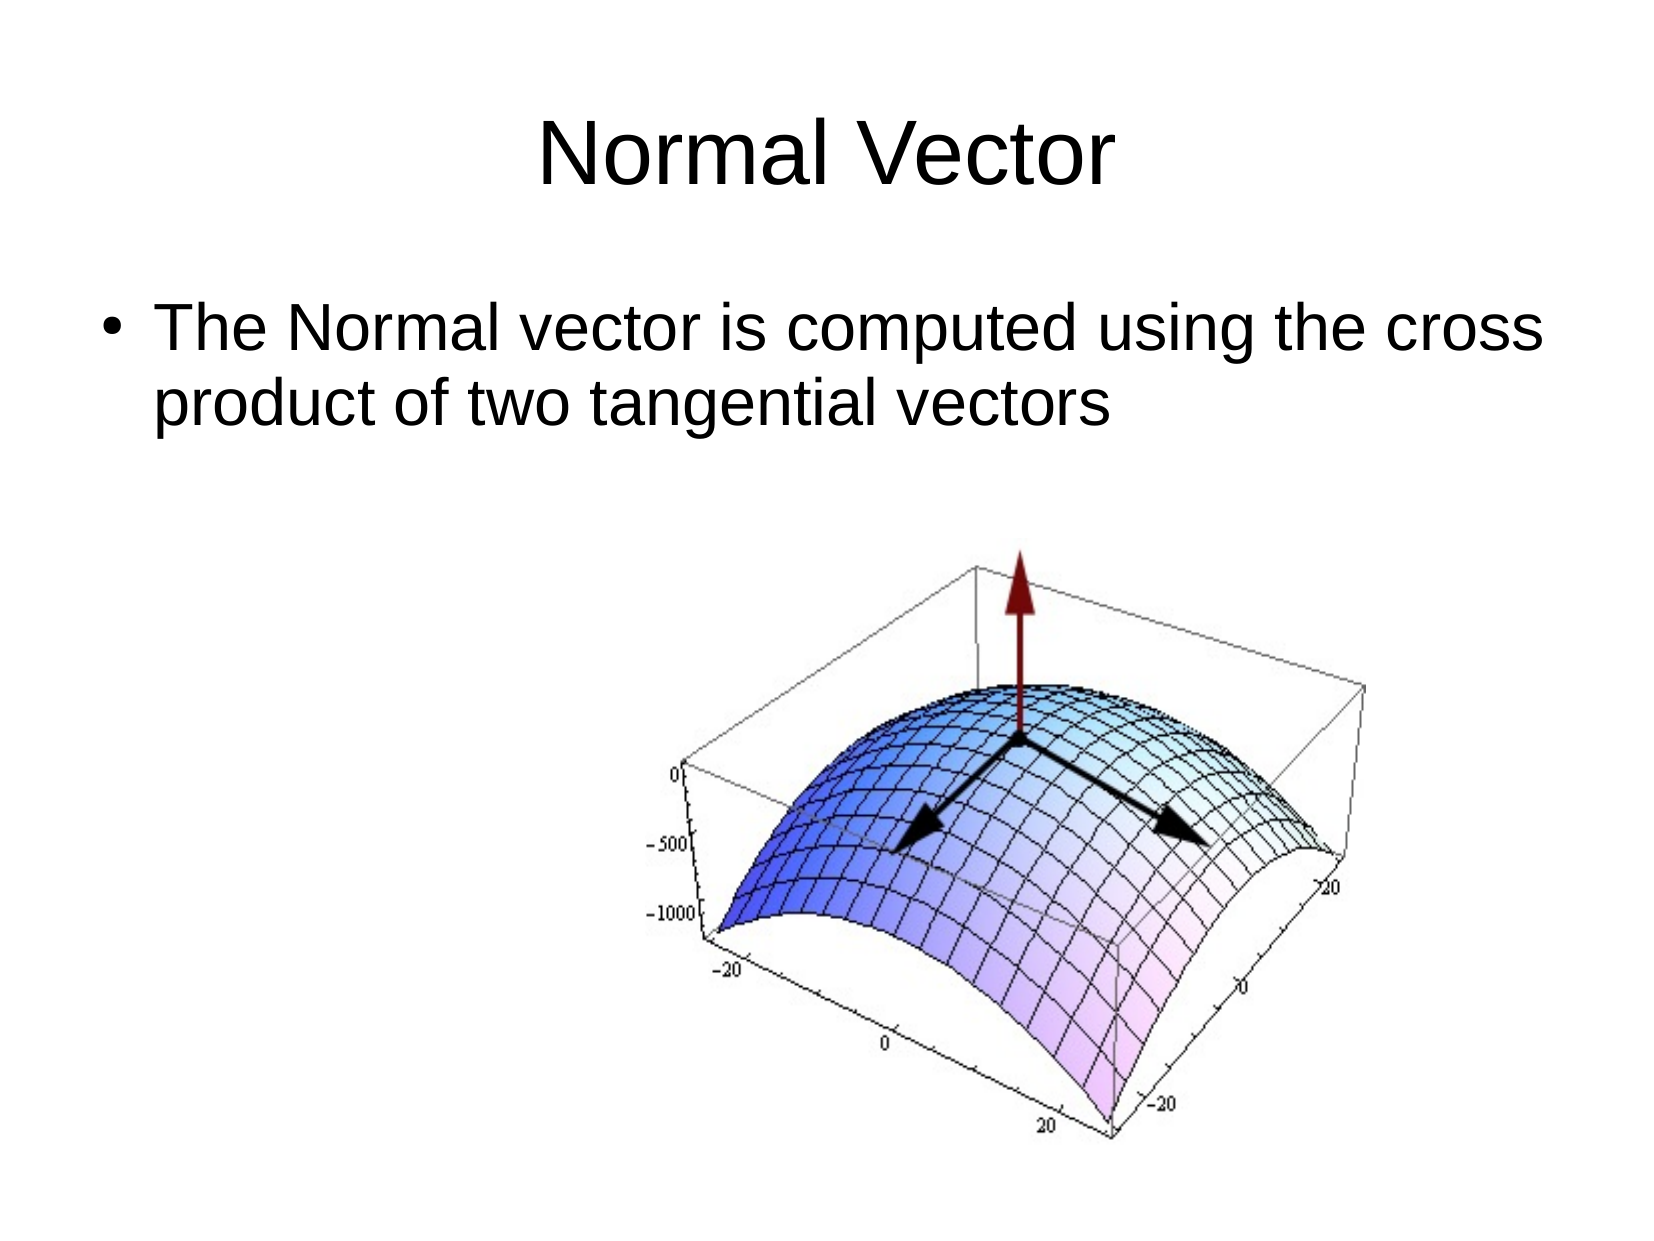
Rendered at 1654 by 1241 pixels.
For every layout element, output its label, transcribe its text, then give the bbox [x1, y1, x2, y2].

title Normal Vector [82, 49, 1571, 257]
picture [645, 538, 1366, 1171]
list The Normal vector is computed using the cross product of two tangential vectors [82, 290, 1571, 1010]
